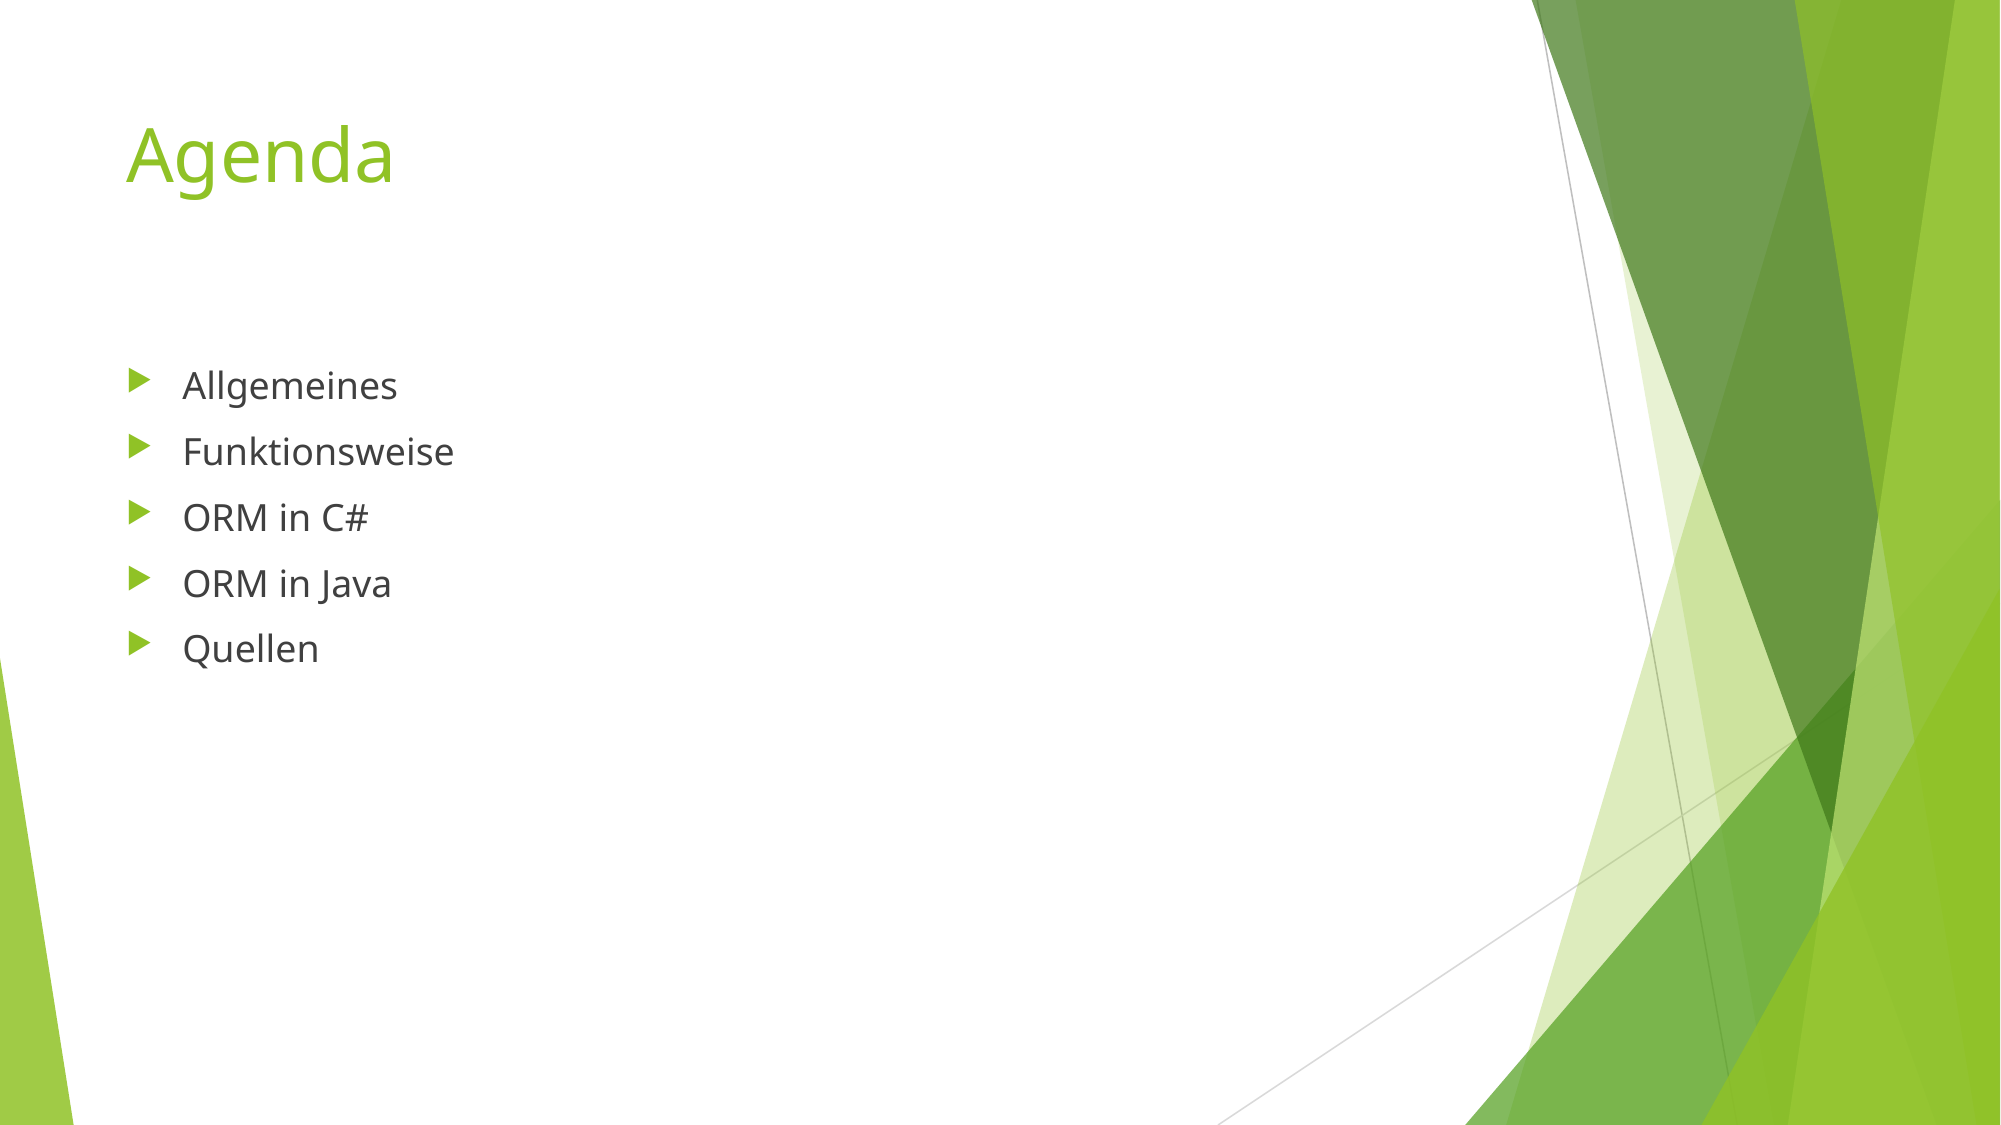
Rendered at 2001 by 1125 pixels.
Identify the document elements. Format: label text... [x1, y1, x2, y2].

title Agenda [111, 99, 1522, 317]
list Allgemeines Funktionsweise ORM in C# ORM in Java Quellen [111, 354, 1522, 992]
